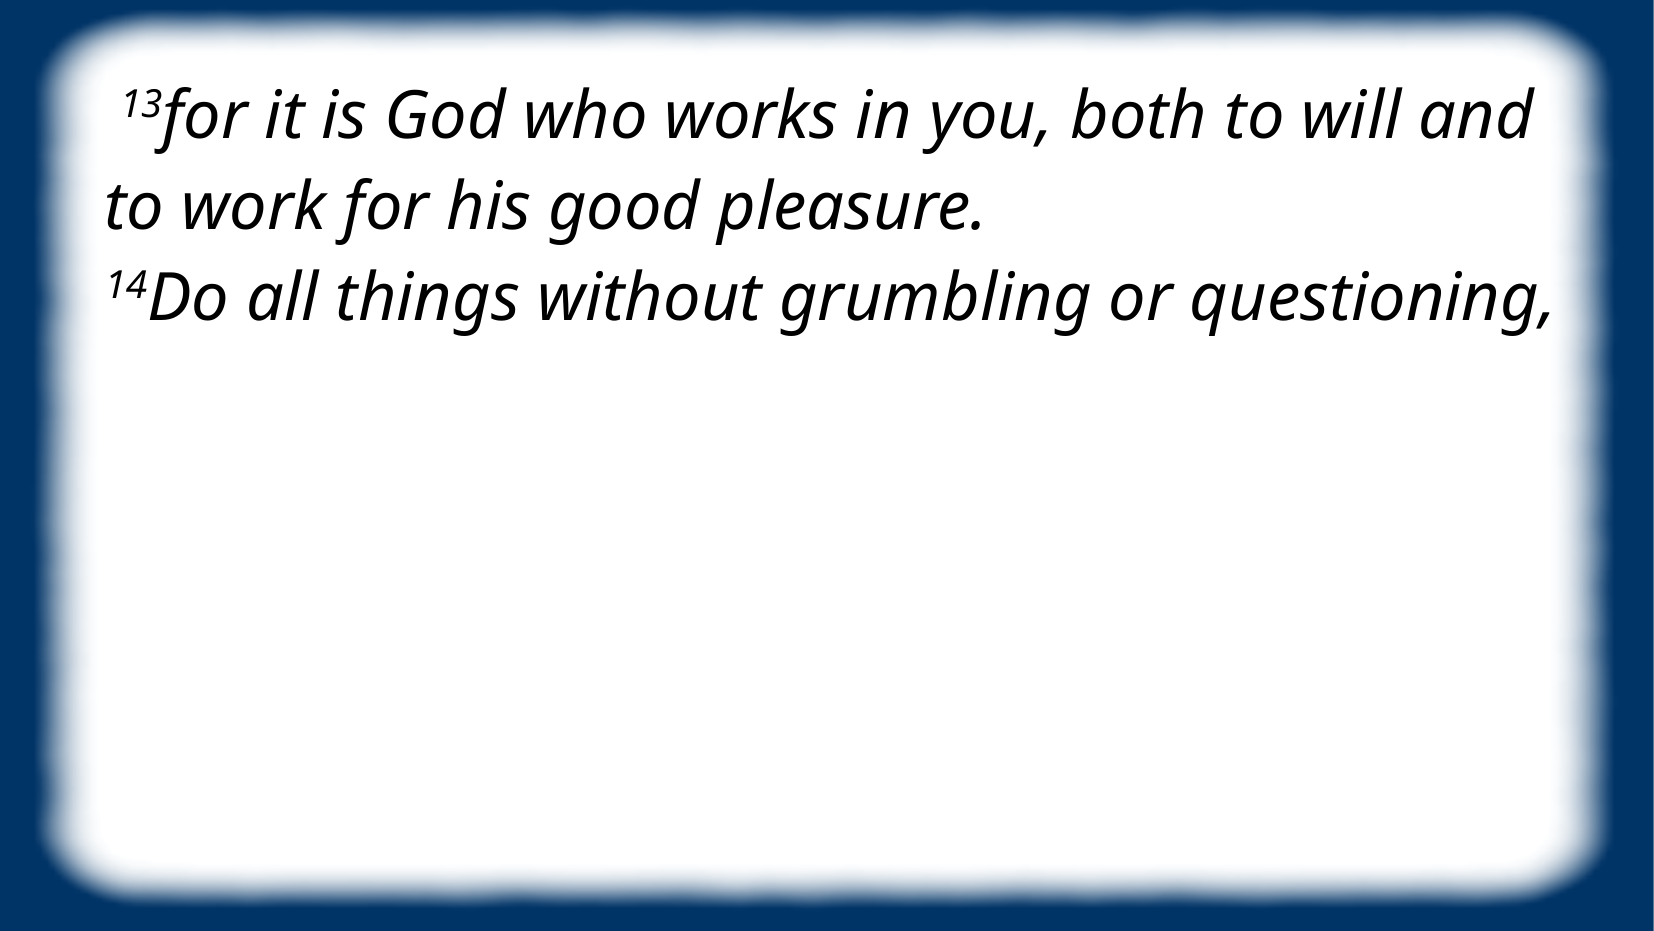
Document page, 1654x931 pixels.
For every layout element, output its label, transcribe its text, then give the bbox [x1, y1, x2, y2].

text_box 13for it is God who works in you, both to will and to work for his good pleasure. 14Do all things without grumbling or questioning, [90, 60, 1576, 430]
picture [0, 0, 1654, 931]
